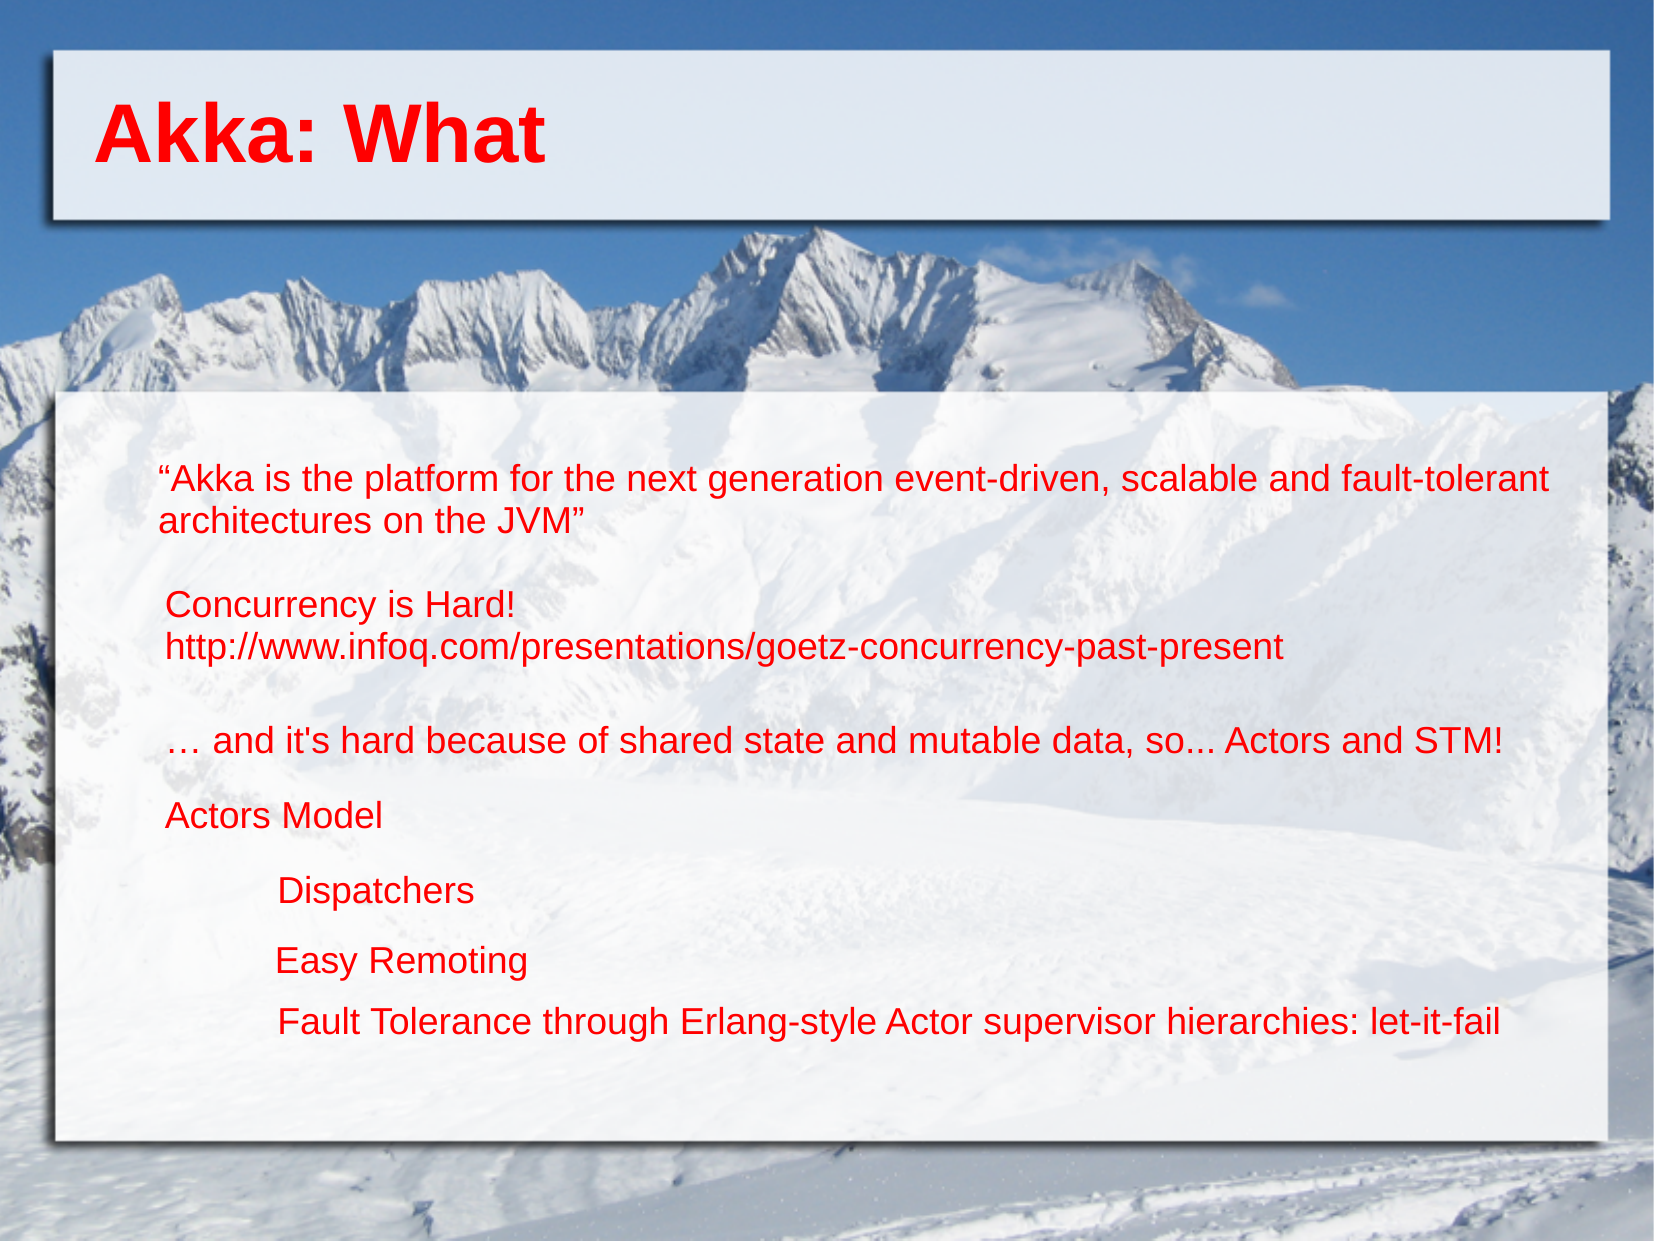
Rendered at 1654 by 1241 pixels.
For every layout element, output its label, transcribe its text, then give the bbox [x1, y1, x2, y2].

text_box Easy Remoting [259, 932, 544, 990]
text_box … and it's hard because of shared state and mutable data, so... Actors and STM! [150, 712, 1521, 770]
text_box Dispatchers [262, 862, 1351, 938]
text_box Fault Tolerance through Erlang-style Actor supervisor hierarchies: let-it-fail [262, 993, 1520, 1051]
text_box Akka: What [79, 79, 563, 188]
picture [0, 0, 1654, 1241]
text_box “Akka is the platform for the next generation event-driven, scalable and fault-tolerant architectures on the JVM” [143, 450, 1576, 563]
text_box Concurrency is Hard! http://www.infoq.com/presentations/goetz-concurrency-past-present [150, 576, 1301, 676]
text_box Actors Model [150, 787, 399, 845]
